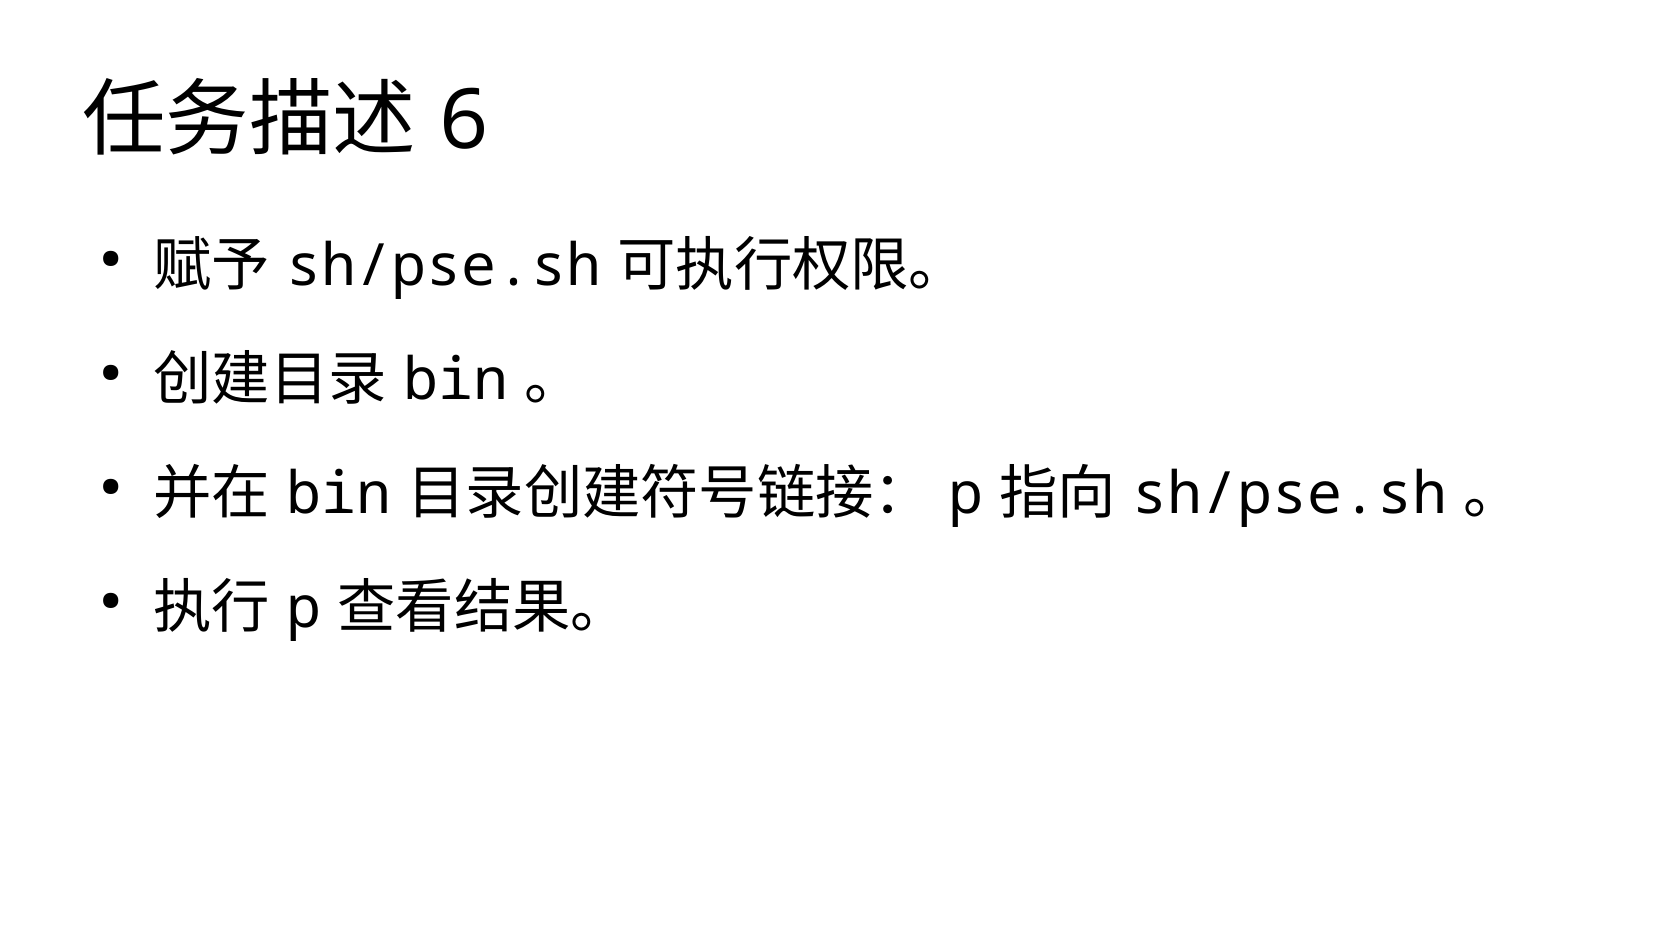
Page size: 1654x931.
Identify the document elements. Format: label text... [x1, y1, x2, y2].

list 赋予sh/pse.sh可执行权限。 创建目录bin。 并在bin目录创建符号链接：p指向sh/pse.sh。 执行p查看结果。 [82, 217, 1571, 815]
title 任务描述6 [82, 37, 1571, 189]
